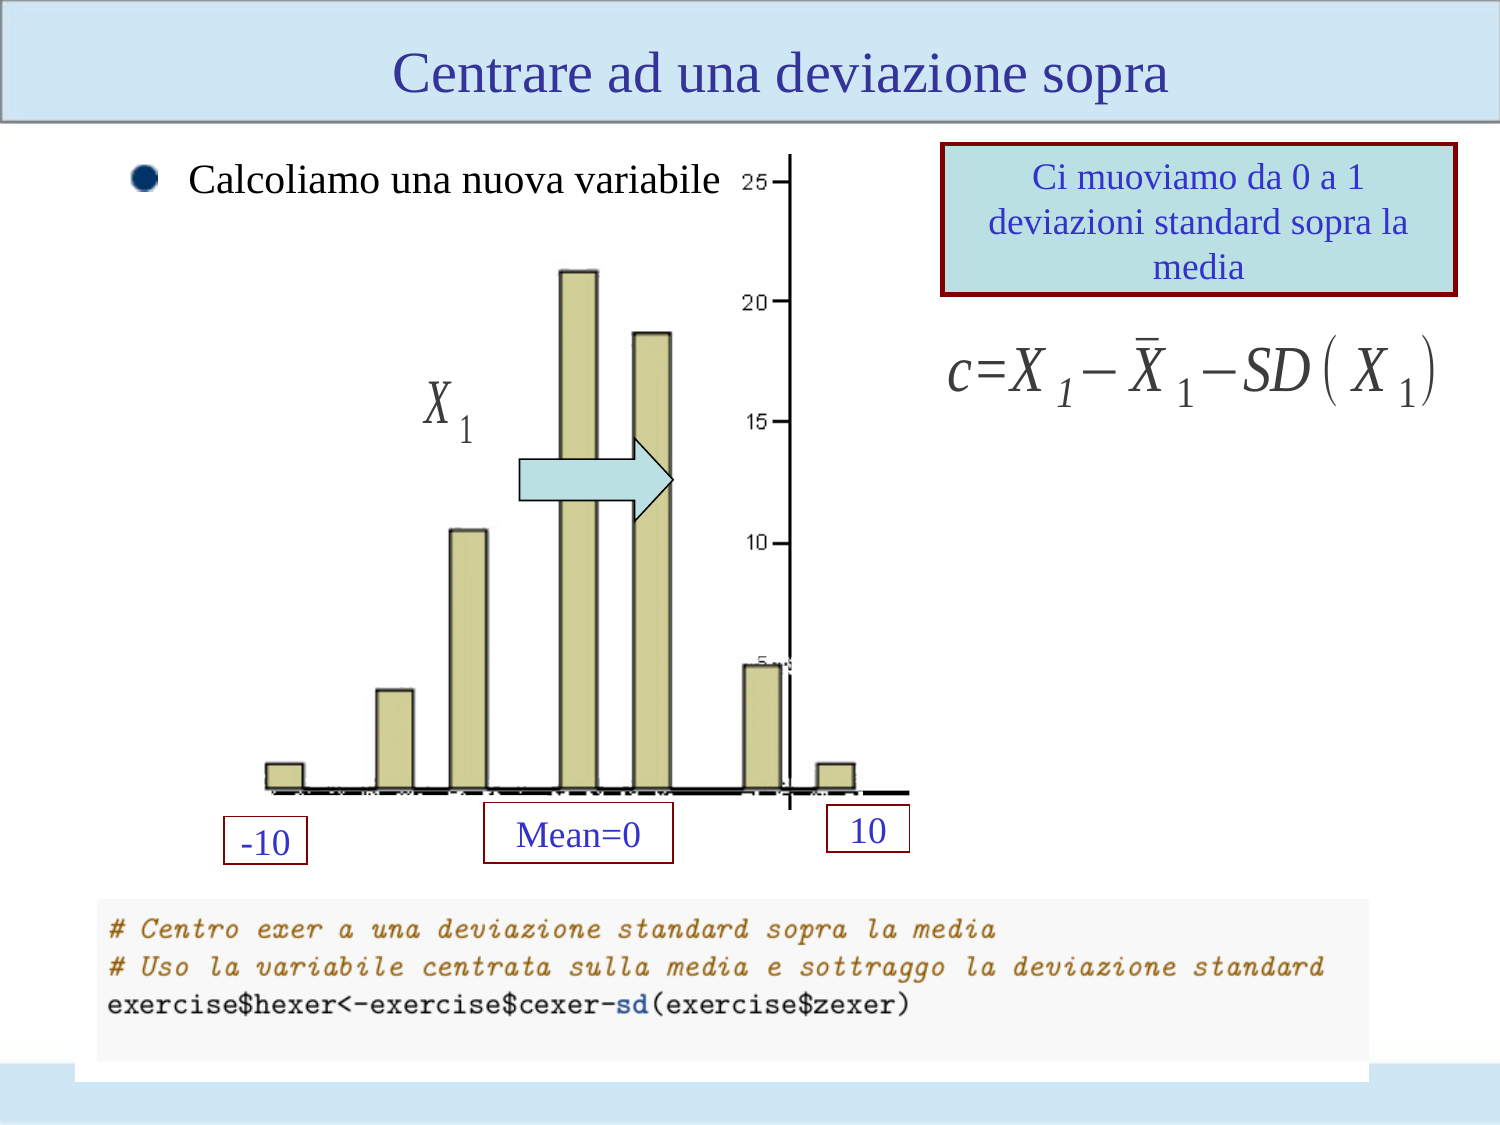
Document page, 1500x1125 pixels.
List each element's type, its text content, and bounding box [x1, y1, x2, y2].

text_box Mean=0 [484, 802, 674, 863]
chart [408, 367, 487, 452]
text_box -10 [224, 816, 307, 864]
title Centrare ad una deviazione sopra [249, 21, 1313, 117]
text_box 10 [826, 804, 910, 853]
picture [0, 0, 1500, 1125]
chart [933, 329, 1457, 419]
text_box Ci muoviamo da 0 a 1 deviazioni standard sopra la media [942, 143, 1456, 295]
text_box [519, 438, 674, 522]
text_box Calcoliamo una nuova variabile [112, 134, 1413, 210]
